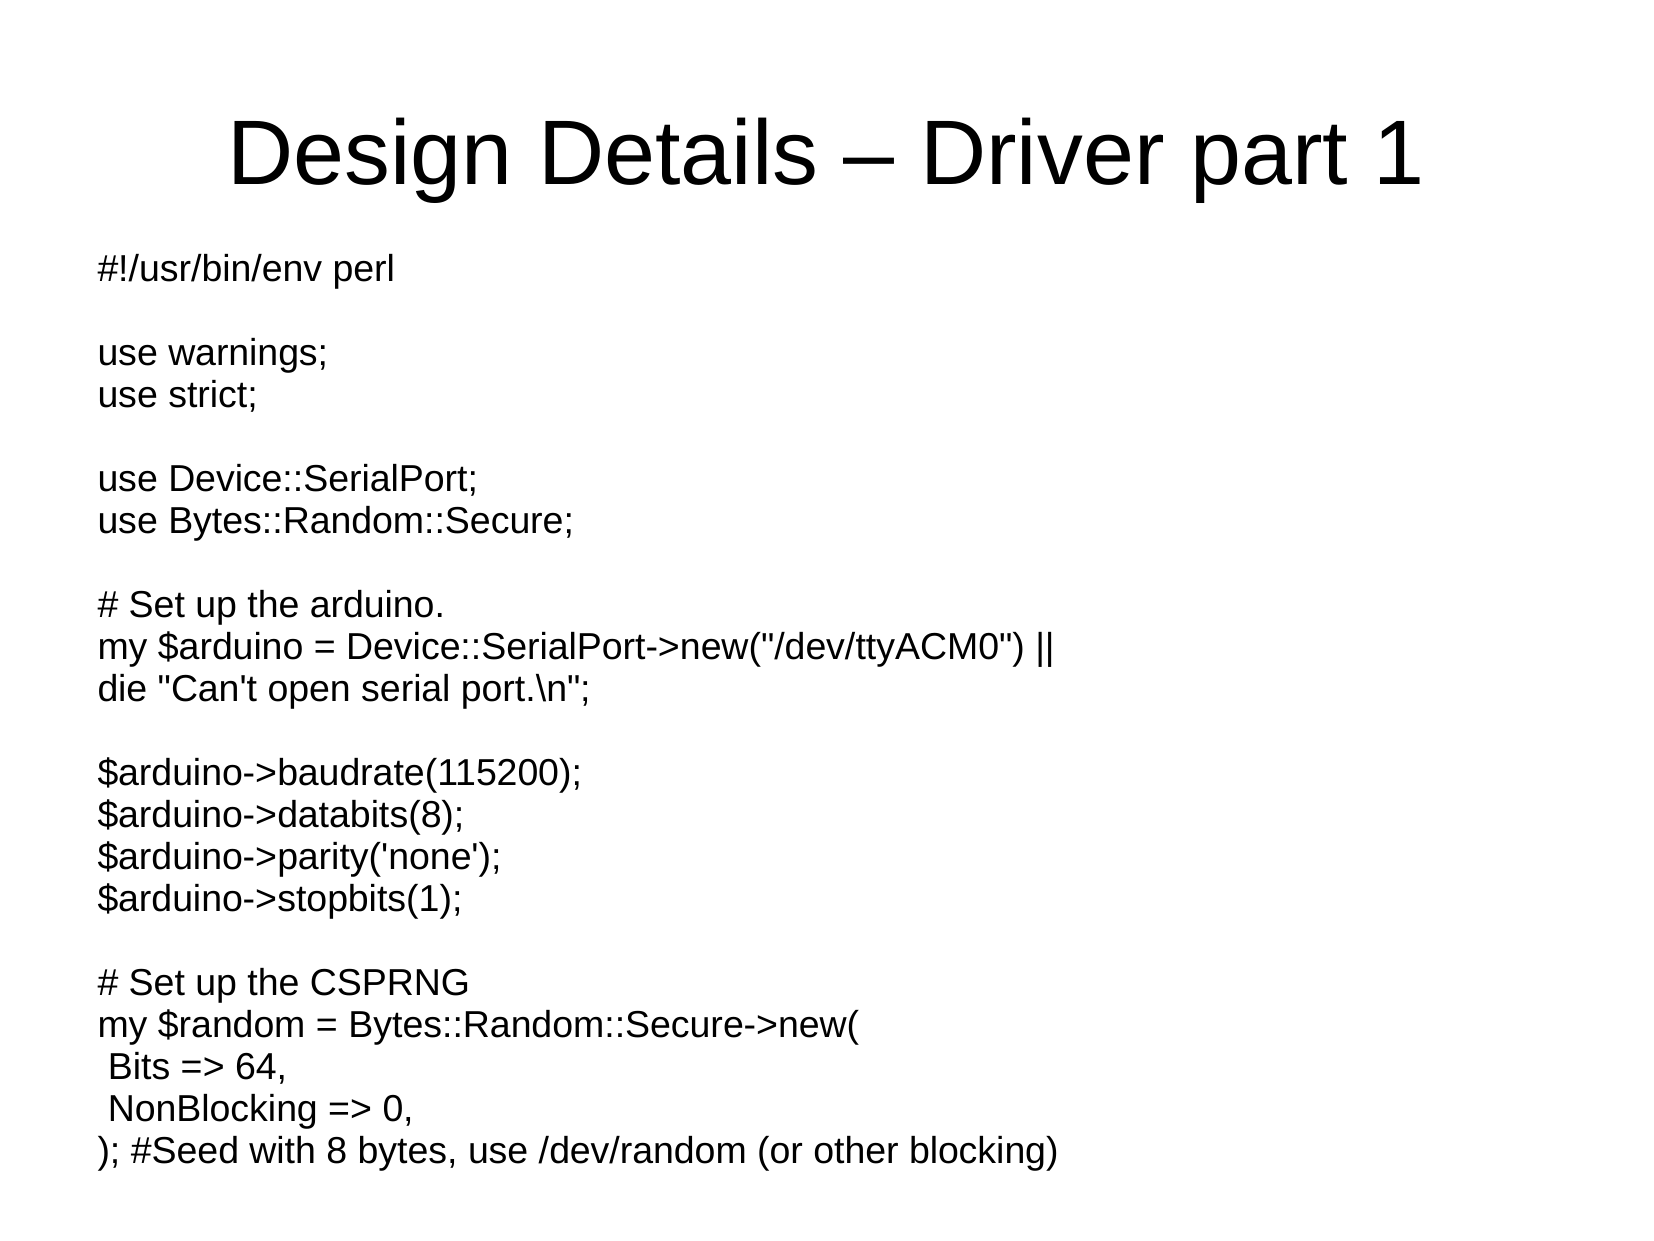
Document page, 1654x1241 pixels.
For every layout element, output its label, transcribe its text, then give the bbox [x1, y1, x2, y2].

text_box #!/usr/bin/env perl use warnings; use strict; use Device::SerialPort; use Bytes::Random::Secure; # Set up the arduino. my $arduino = Device::SerialPort->new("/dev/ttyACM0") || die "Can't open serial port.\n"; $arduino->baudrate(115200); $arduino->databits(8); $arduino->parity('none'); $arduino->stopbits(1); # Set up the CSPRNG my $random = Bytes::Random::Secure->new( Bits => 64, NonBlocking => 0, ); #Seed with 8 bytes, use /dev/random (or other blocking) [82, 240, 1606, 1221]
title Design Details – Driver part 1 [82, 49, 1571, 240]
